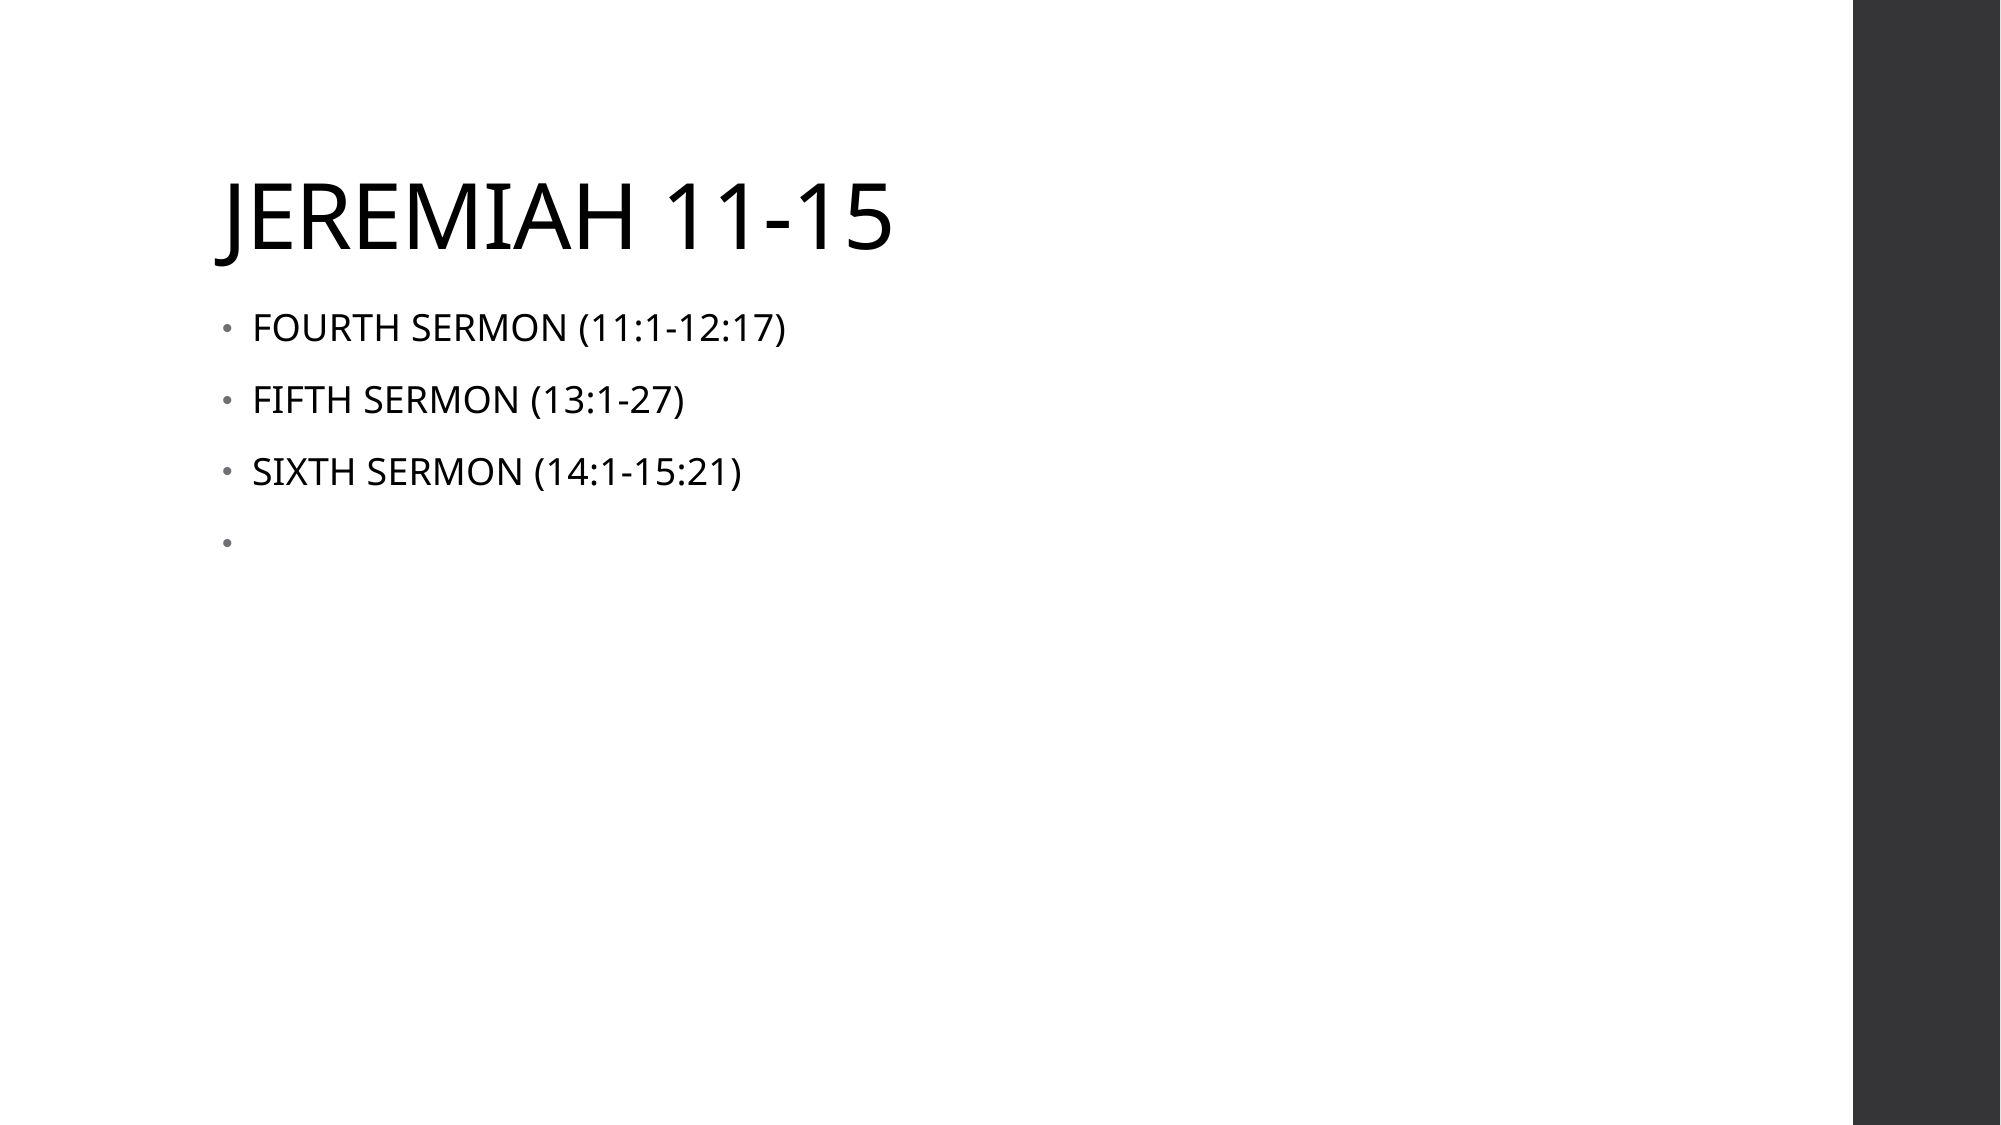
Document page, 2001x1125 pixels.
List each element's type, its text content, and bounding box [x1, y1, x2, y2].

title JEREMIAH 11-15 [206, 60, 1797, 278]
list FOURTH SERMON (11:1-12:17) FIFTH SERMON (13:1-27) SIXTH SERMON (14:1-15:21) [206, 299, 1617, 1014]
